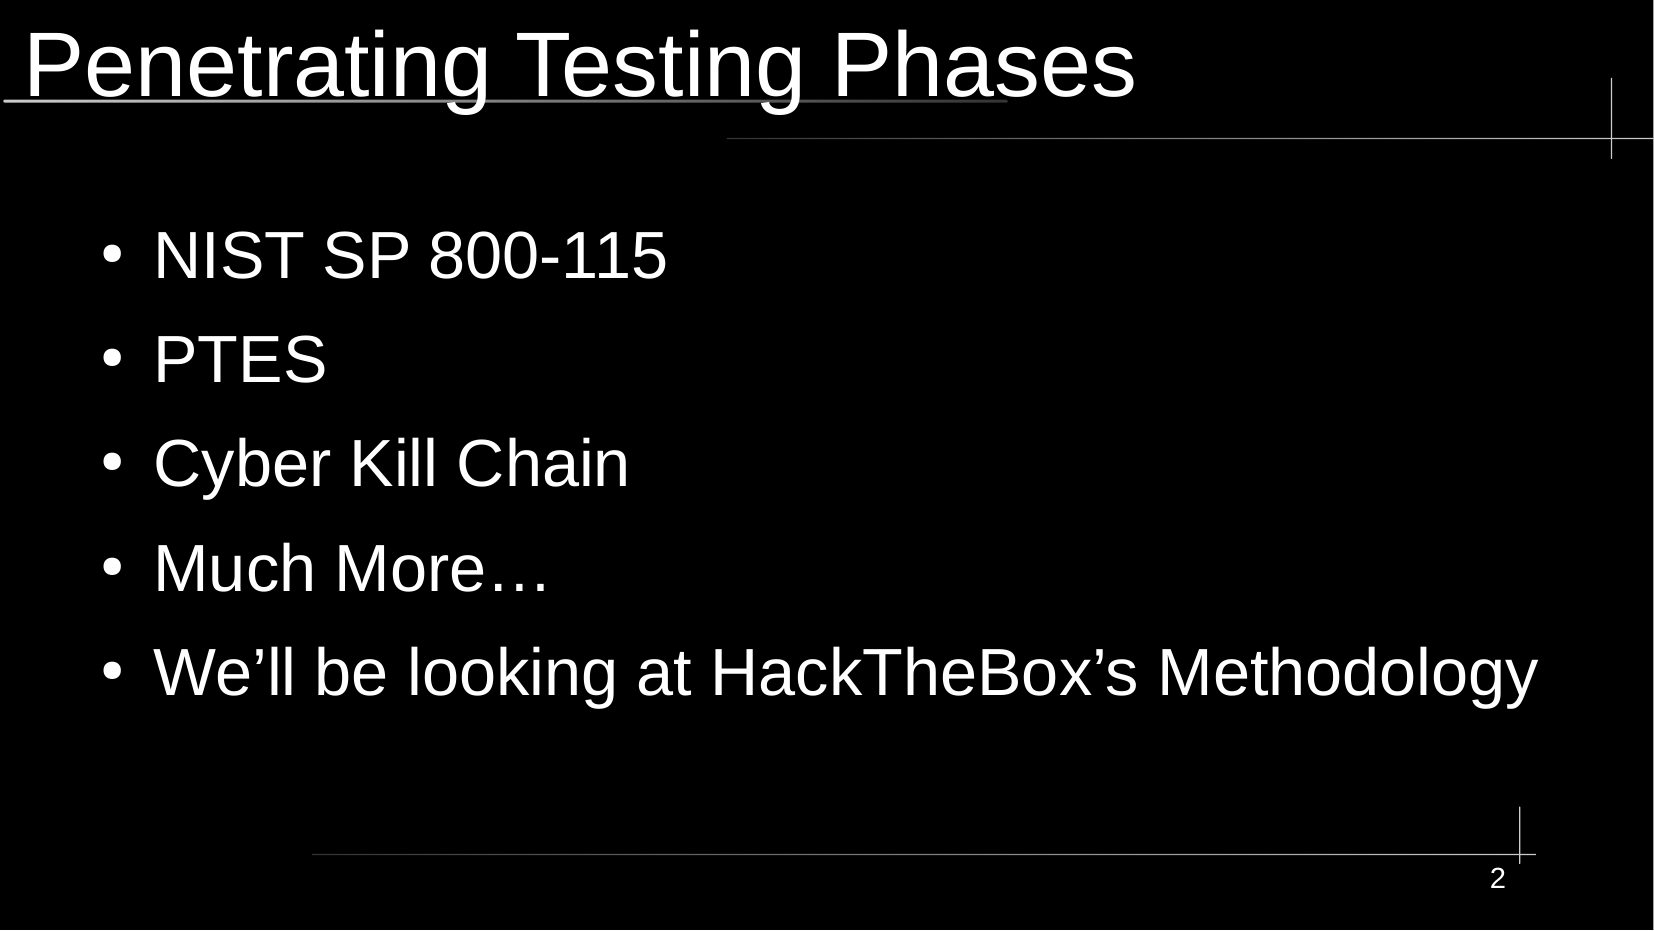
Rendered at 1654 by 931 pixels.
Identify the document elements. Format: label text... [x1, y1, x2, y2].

list NIST SP 800-115 PTES Cyber Kill Chain Much More… We’ll be looking at HackTheBox’s Methodology [82, 217, 1571, 758]
title Penetrating Testing Phases [23, 11, 1589, 119]
